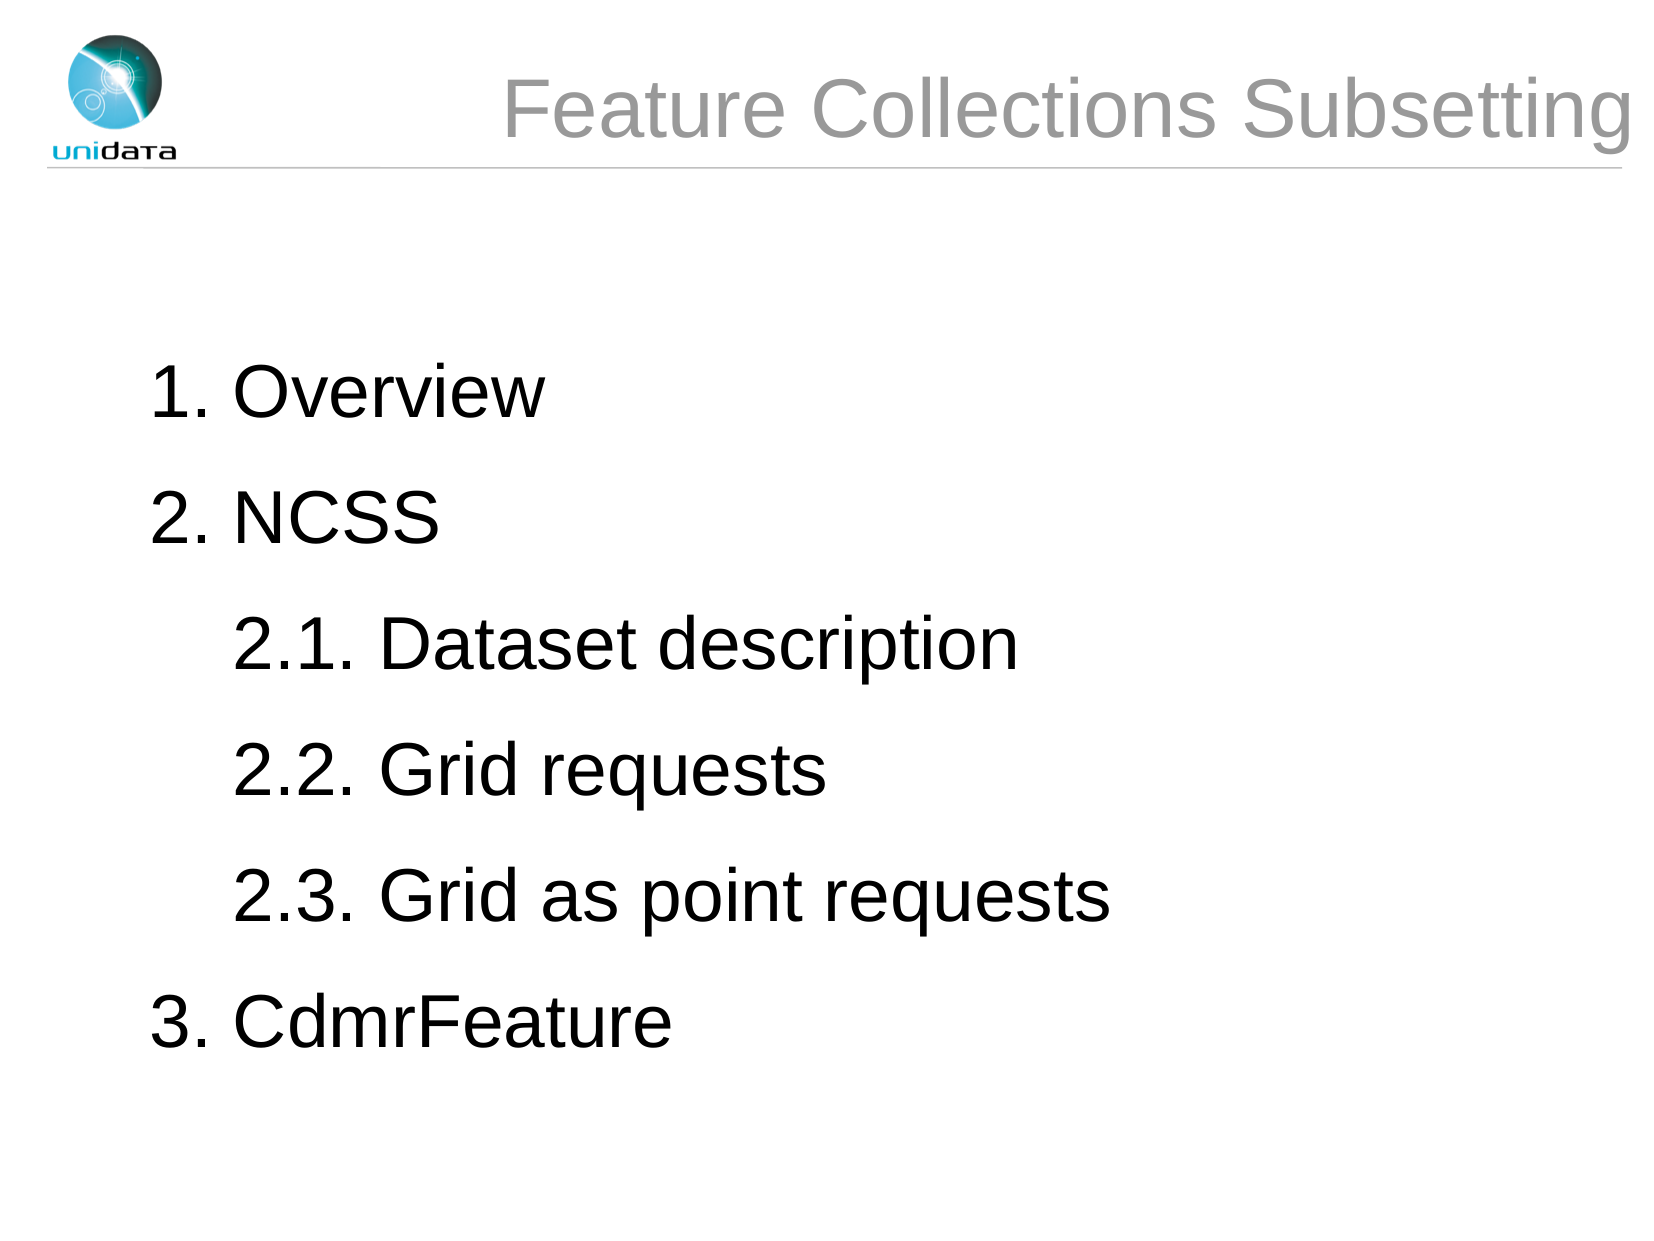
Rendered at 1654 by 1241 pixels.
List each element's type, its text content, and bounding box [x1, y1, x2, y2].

text_box 1. Overview 2. NCSS 2.1. Dataset description 2.2. Grid requests 2.3. Grid as point requests 3. CdmrFeature [135, 300, 1501, 1029]
picture [41, 23, 187, 174]
text_box Feature Collections Subsetting [497, 76, 1636, 193]
